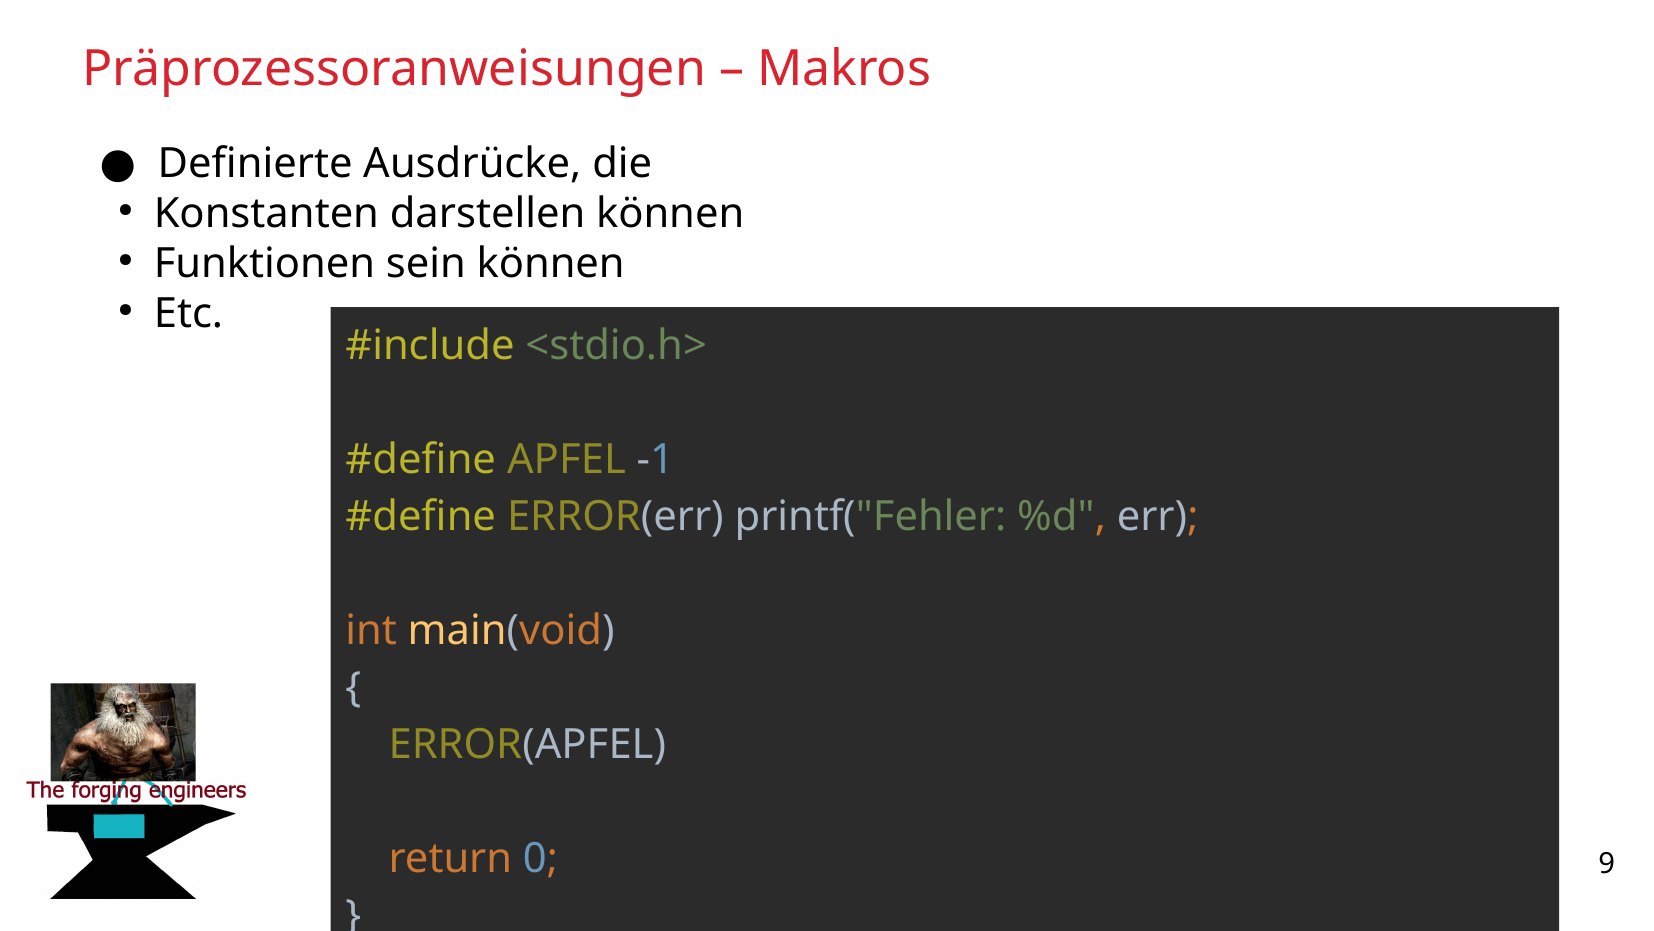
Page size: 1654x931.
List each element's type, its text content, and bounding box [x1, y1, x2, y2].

text_box #include <stdio.h> #define APFEL -1 #define ERROR(err) printf("Fehler: %d", err); int main(void) { ERROR(APFEL) return 0; } [330, 307, 1560, 842]
text_box Definierte Ausdrücke, die Konstanten darstellen können Funktionen sein können Etc. [82, 135, 1548, 355]
picture [17, 679, 254, 916]
title Präprozessoranweisungen – Makros [82, 37, 1571, 95]
